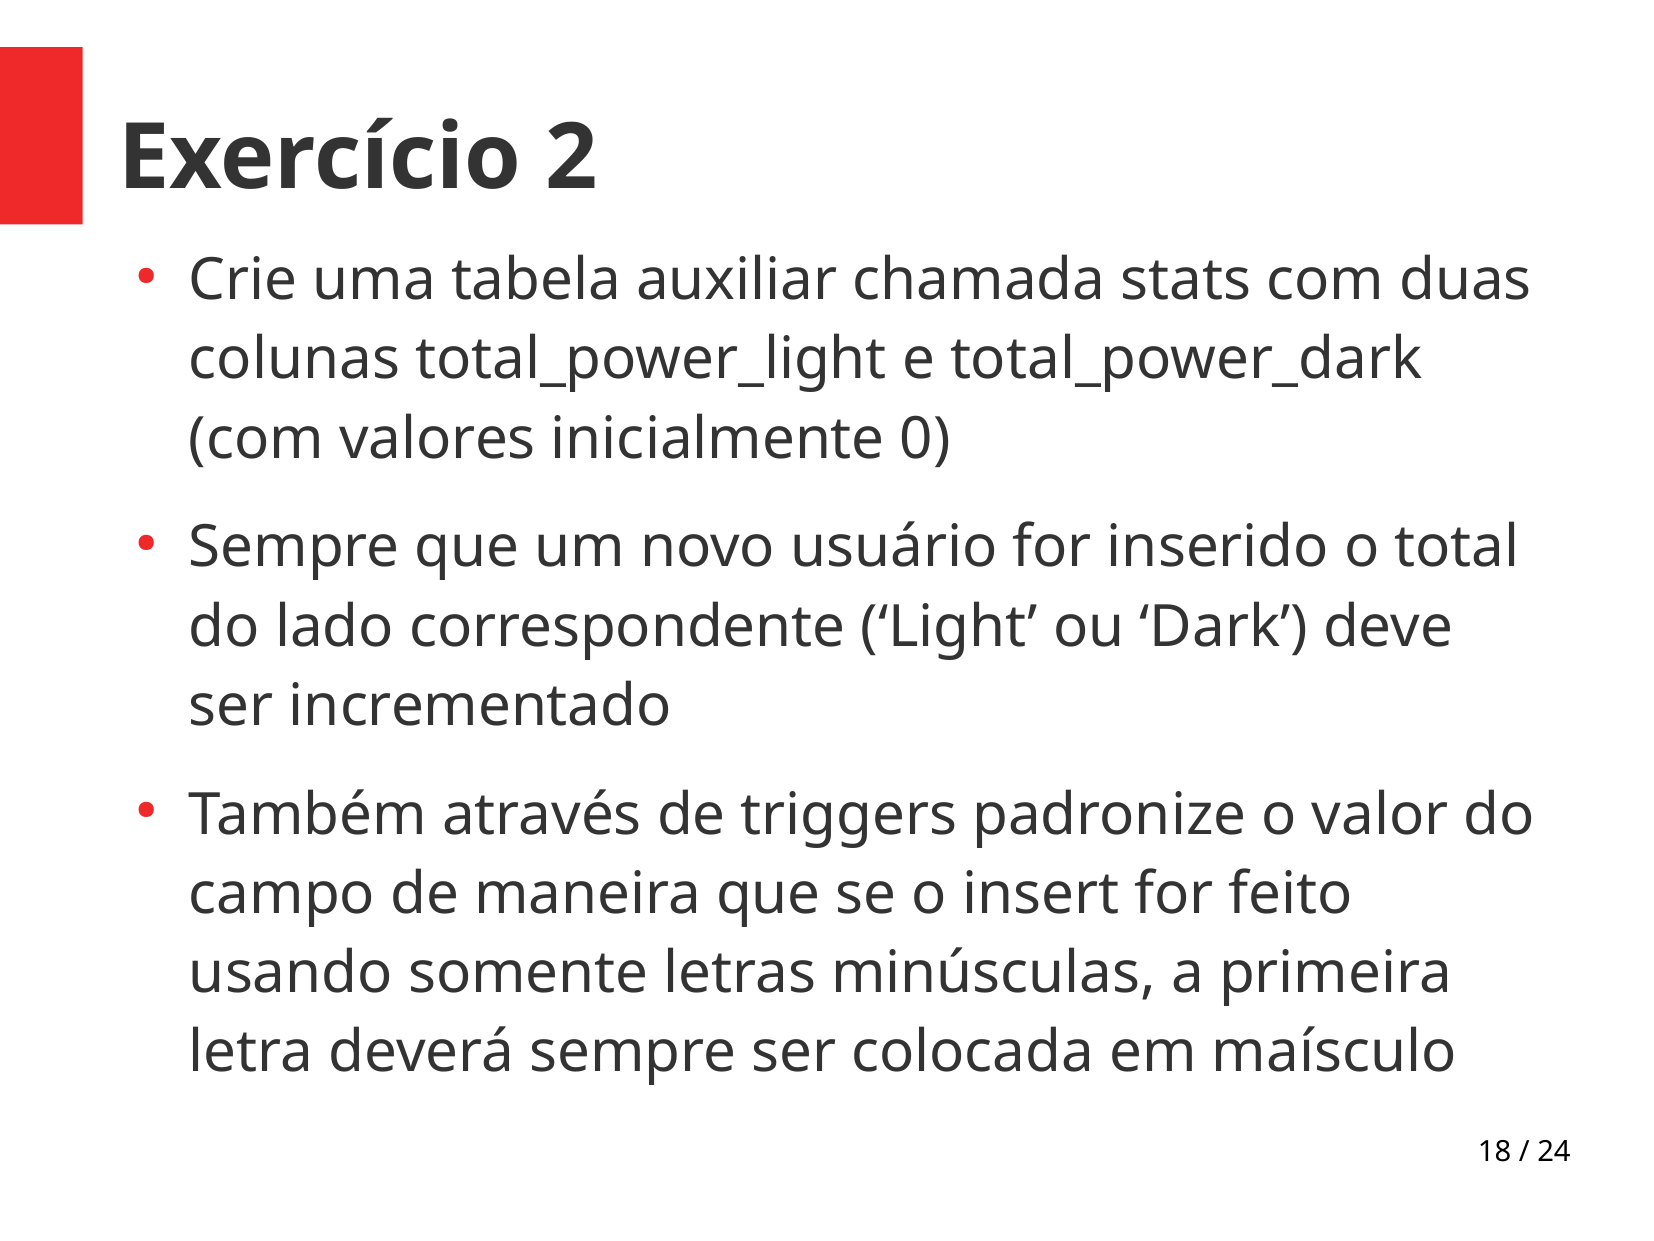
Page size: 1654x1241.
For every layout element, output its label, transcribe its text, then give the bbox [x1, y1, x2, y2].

title Exercício 2 [118, 49, 1571, 257]
list Crie uma tabela auxiliar chamada stats com duas colunas total_power_light e total_power_dark (com valores inicialmente 0) Sempre que um novo usuário for inserido o total do lado correspondente (‘Light’ ou ‘Dark’) deve ser incrementado Também através de triggers padronize o valor do campo de maneira que se o insert for feito usando somente letras minúsculas, a primeira letra deverá sempre ser colocada em maísculo [118, 237, 1536, 957]
